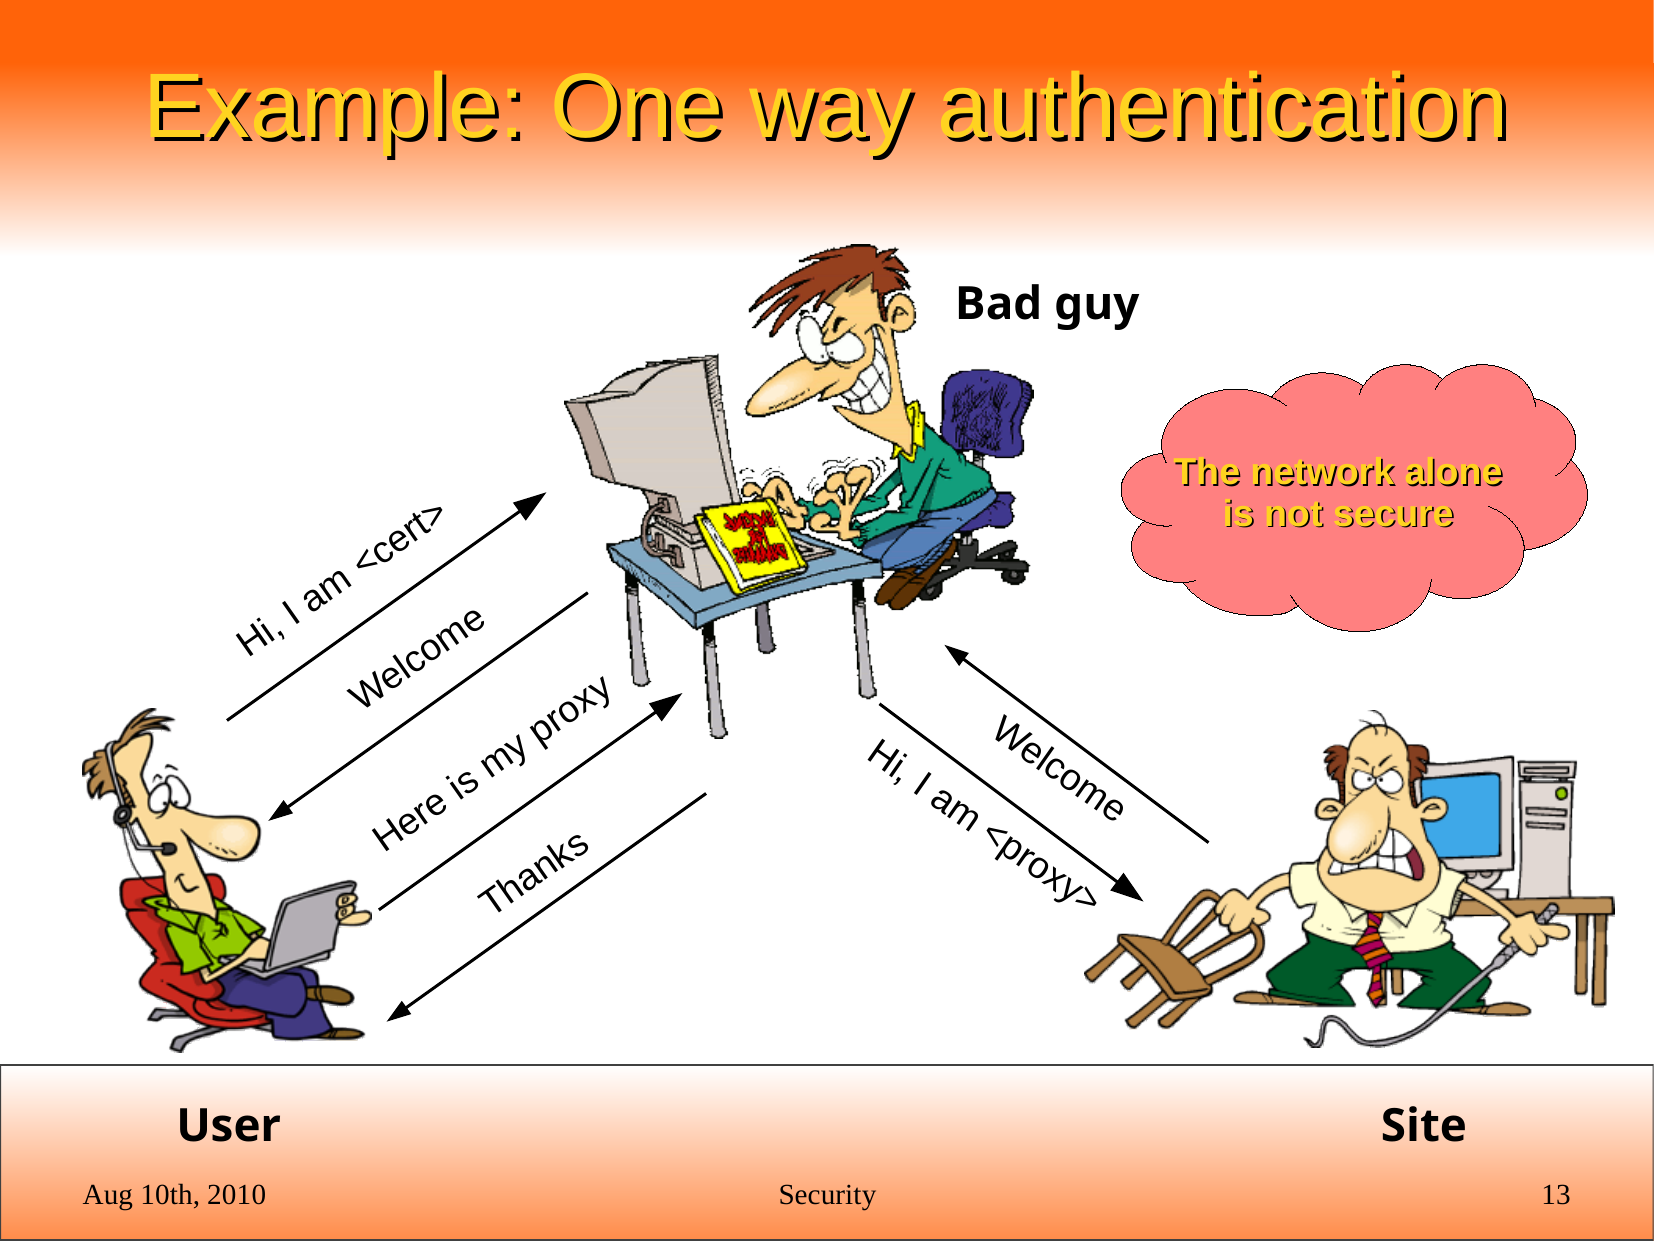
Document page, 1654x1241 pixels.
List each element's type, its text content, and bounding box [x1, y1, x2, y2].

text_box Bad guy [940, 263, 1160, 338]
text_box Hi, I am <proxy> [841, 716, 1127, 942]
text_box Welcome [965, 693, 1153, 850]
title Example: One way authentication [82, 2, 1571, 210]
text_box Thanks [455, 805, 616, 944]
text_box Welcome [325, 580, 512, 737]
text_box User [161, 1084, 297, 1160]
text_box Site [1366, 1084, 1490, 1160]
picture [82, 708, 372, 1053]
text_box The network alone is not secure [1121, 364, 1588, 632]
picture [1084, 710, 1615, 1048]
picture [564, 244, 1034, 739]
text_box Here is my proxy [348, 651, 638, 879]
text_box Hi, I am <cert> [212, 474, 475, 684]
